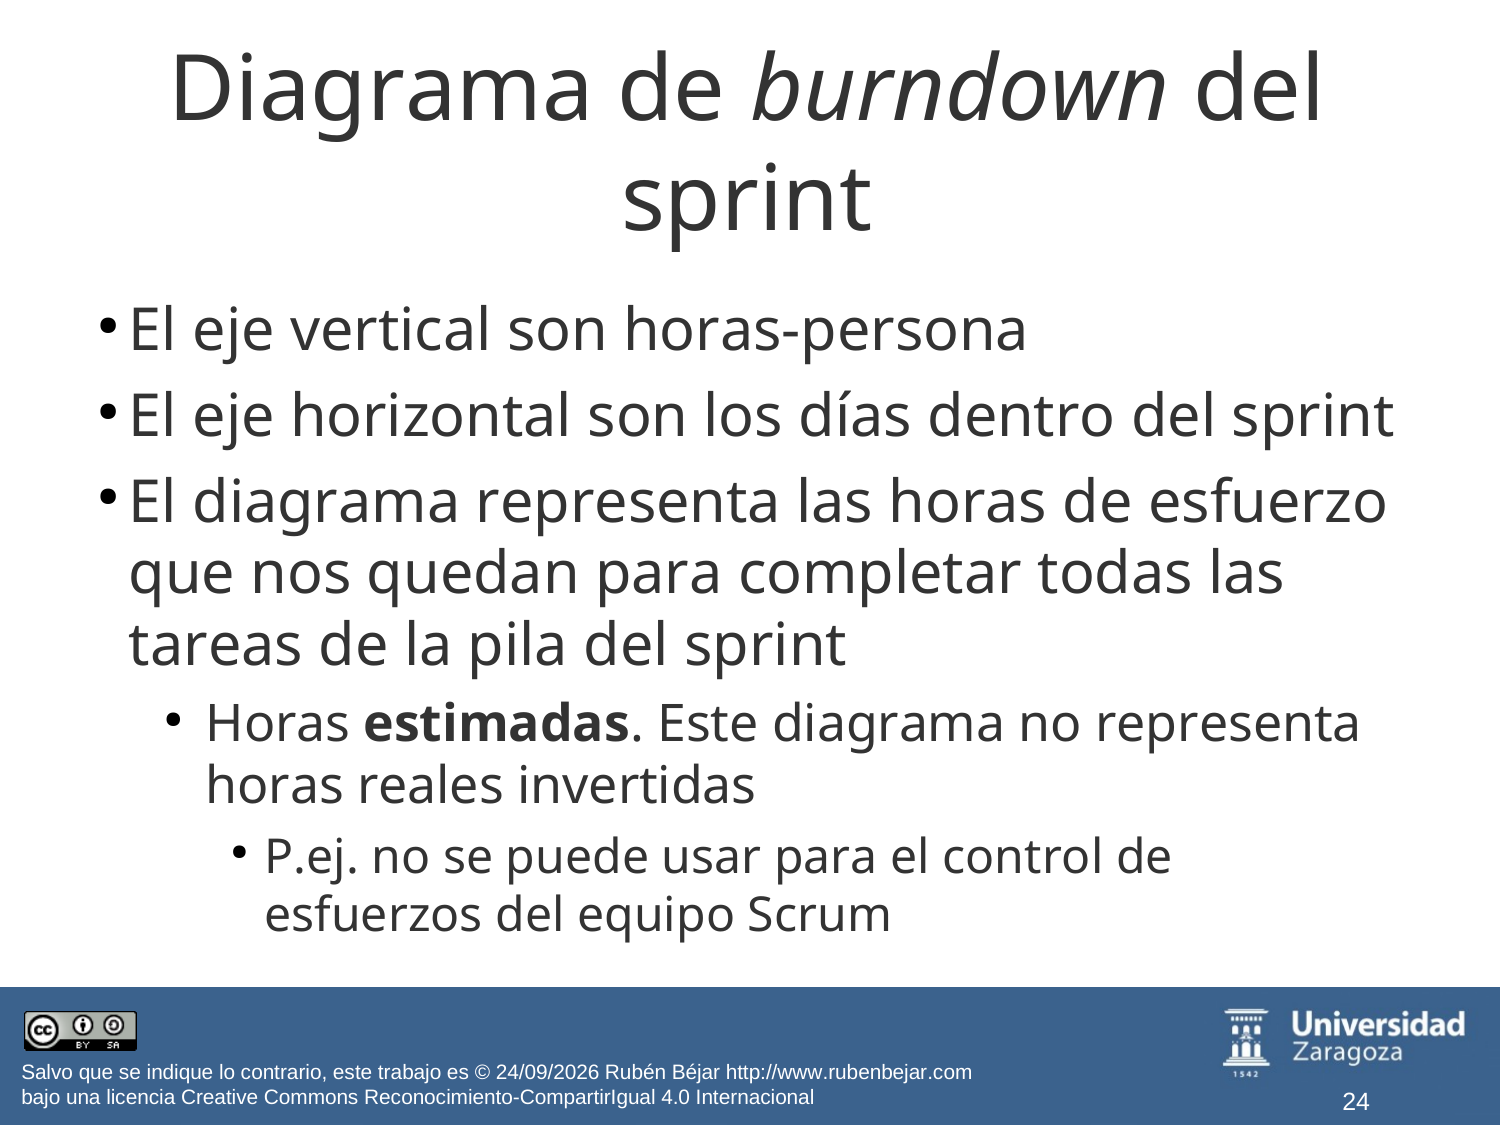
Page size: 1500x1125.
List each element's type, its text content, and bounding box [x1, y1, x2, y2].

list El eje vertical son horas-persona El eje horizontal son los días dentro del sprint El diagrama representa las horas de esfuerzo que nos quedan para completar todas las tareas de la pila del sprint Horas estimadas. Este diagrama no representa horas reales invertidas P.ej. no se puede usar para el control de esfuerzos del equipo Scrum [82, 283, 1418, 957]
title Diagrama de burndown del sprint [74, 21, 1420, 257]
picture [0, 987, 1500, 1125]
